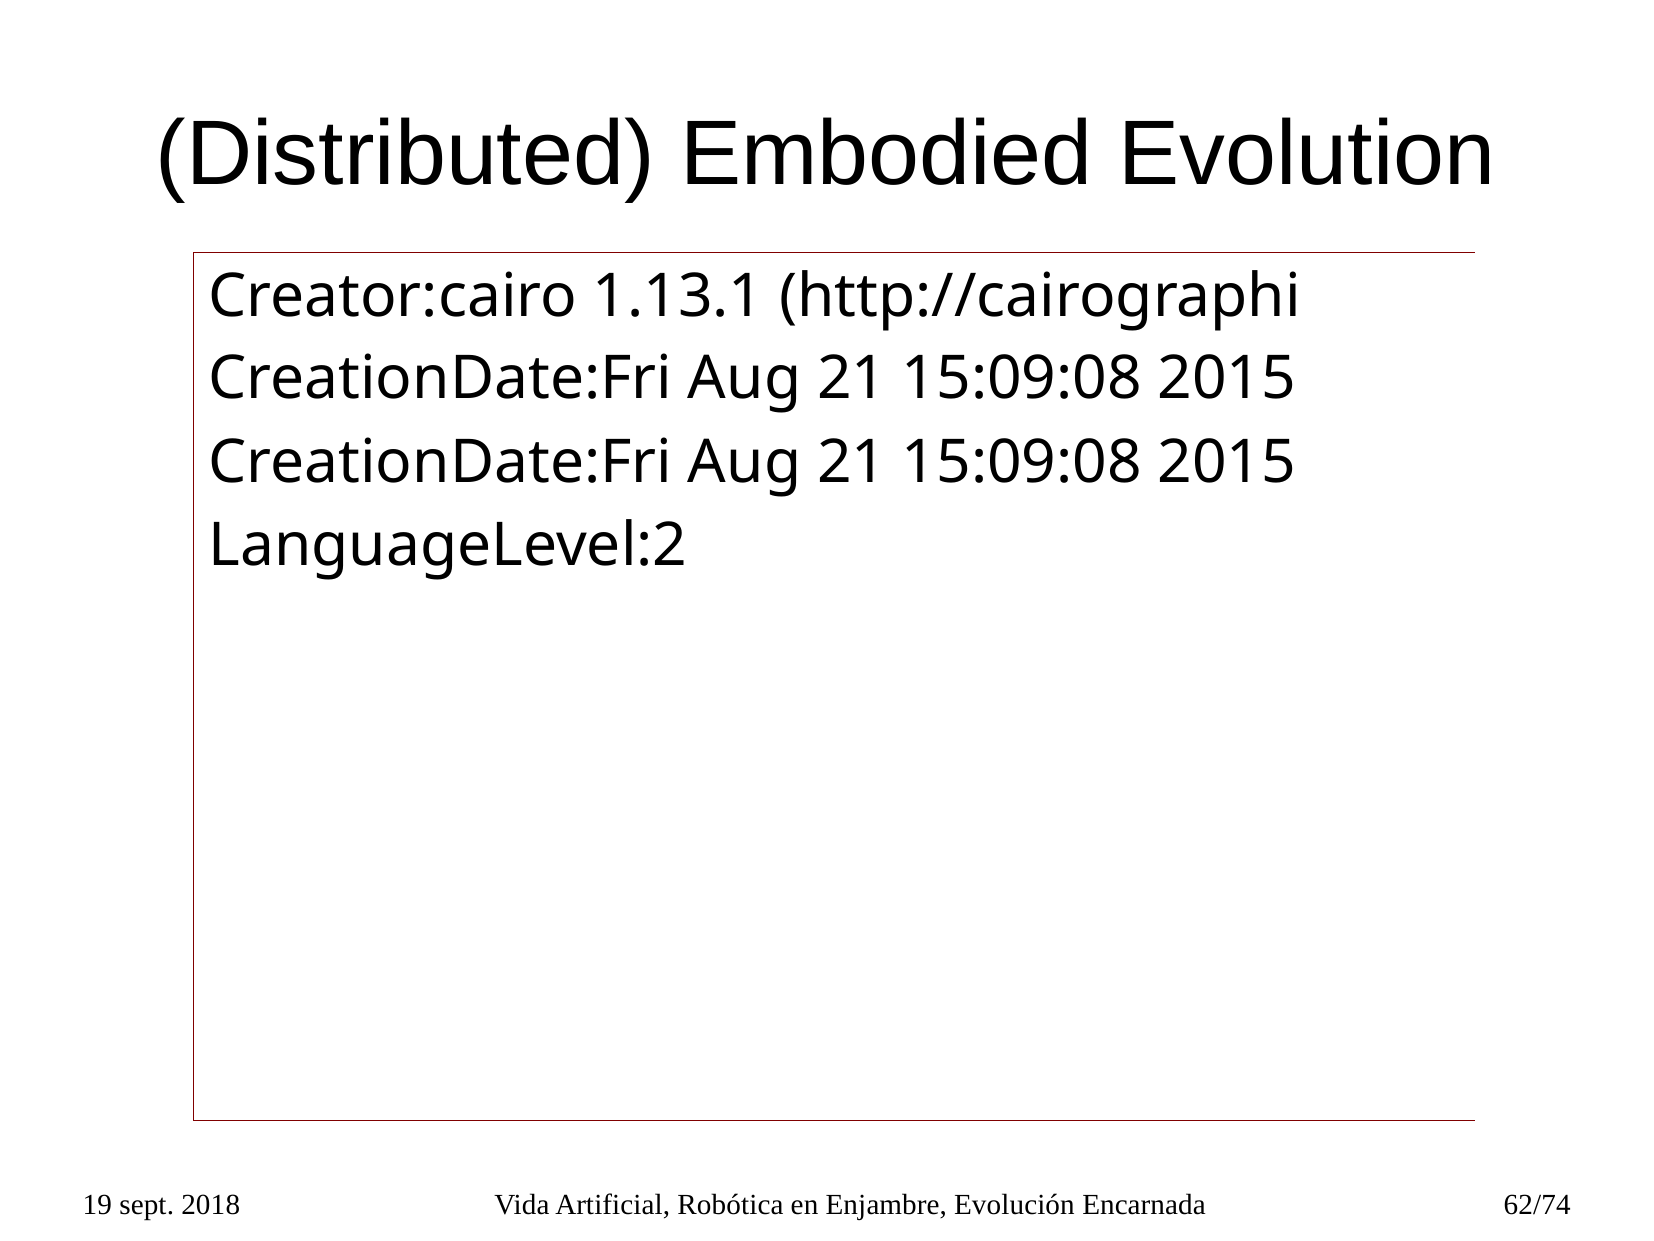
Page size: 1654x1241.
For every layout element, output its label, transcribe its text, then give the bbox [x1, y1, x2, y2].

picture [188, 248, 1475, 1121]
title (Distributed) Embodied Evolution [82, 49, 1571, 257]
